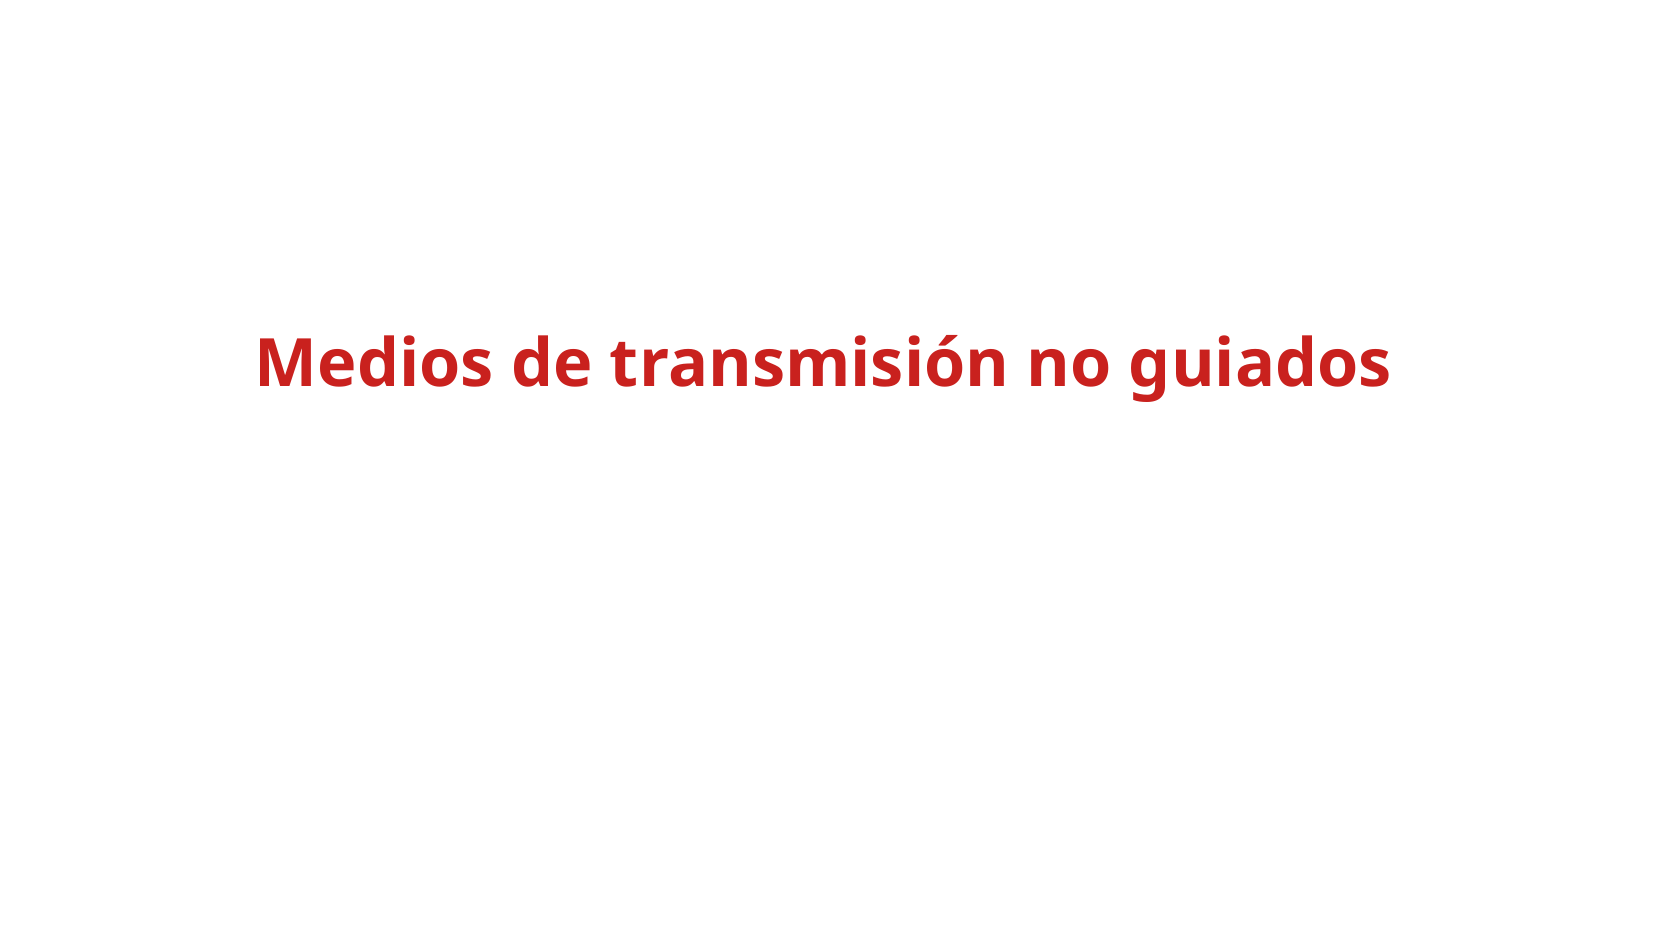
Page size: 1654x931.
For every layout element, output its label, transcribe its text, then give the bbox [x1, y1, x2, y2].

list Medios de transmisión no guiados [82, 194, 1565, 875]
